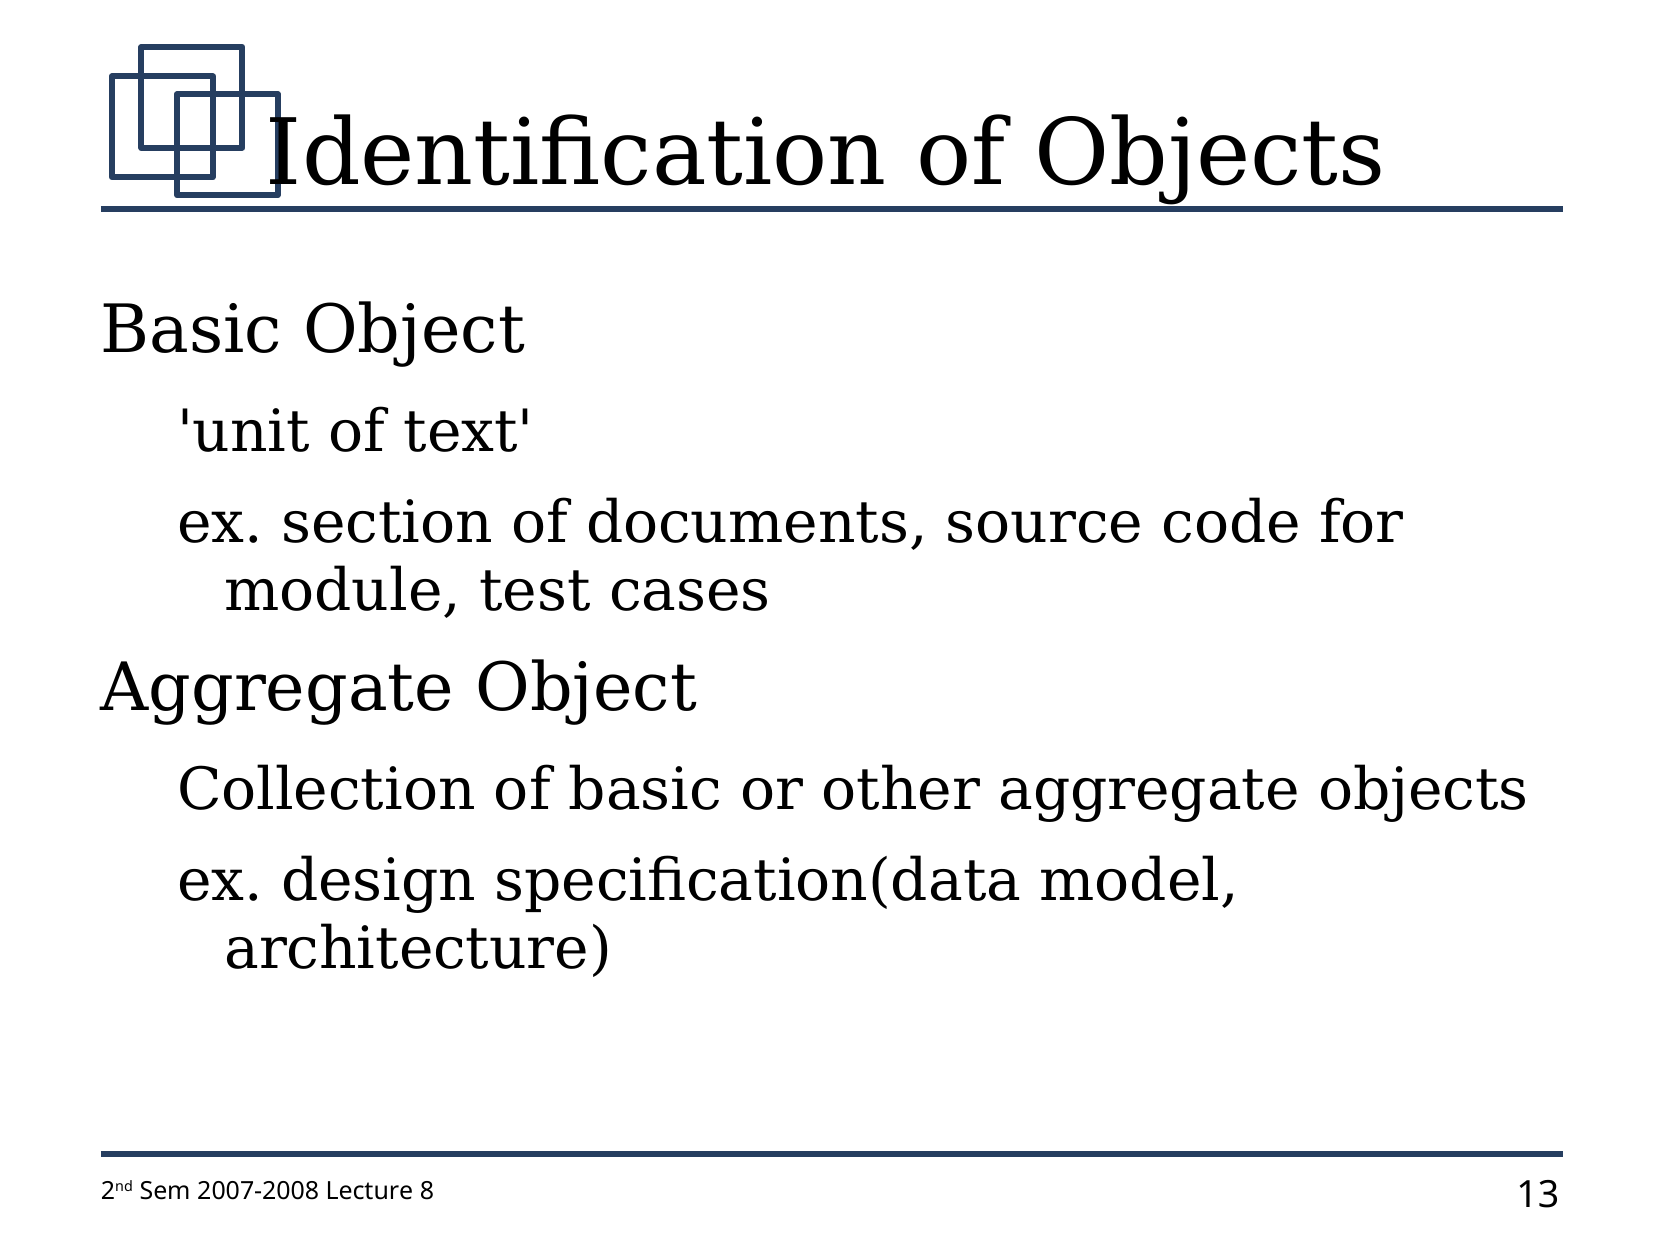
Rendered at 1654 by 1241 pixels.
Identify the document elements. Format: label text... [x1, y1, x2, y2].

title Identification of Objects [82, 49, 1571, 257]
list Basic Object 'unit of text' ex. section of documents, source code for module, test cases Aggregate Object Collection of basic or other aggregate objects ex. design specification(data model, architecture) [82, 290, 1571, 1109]
